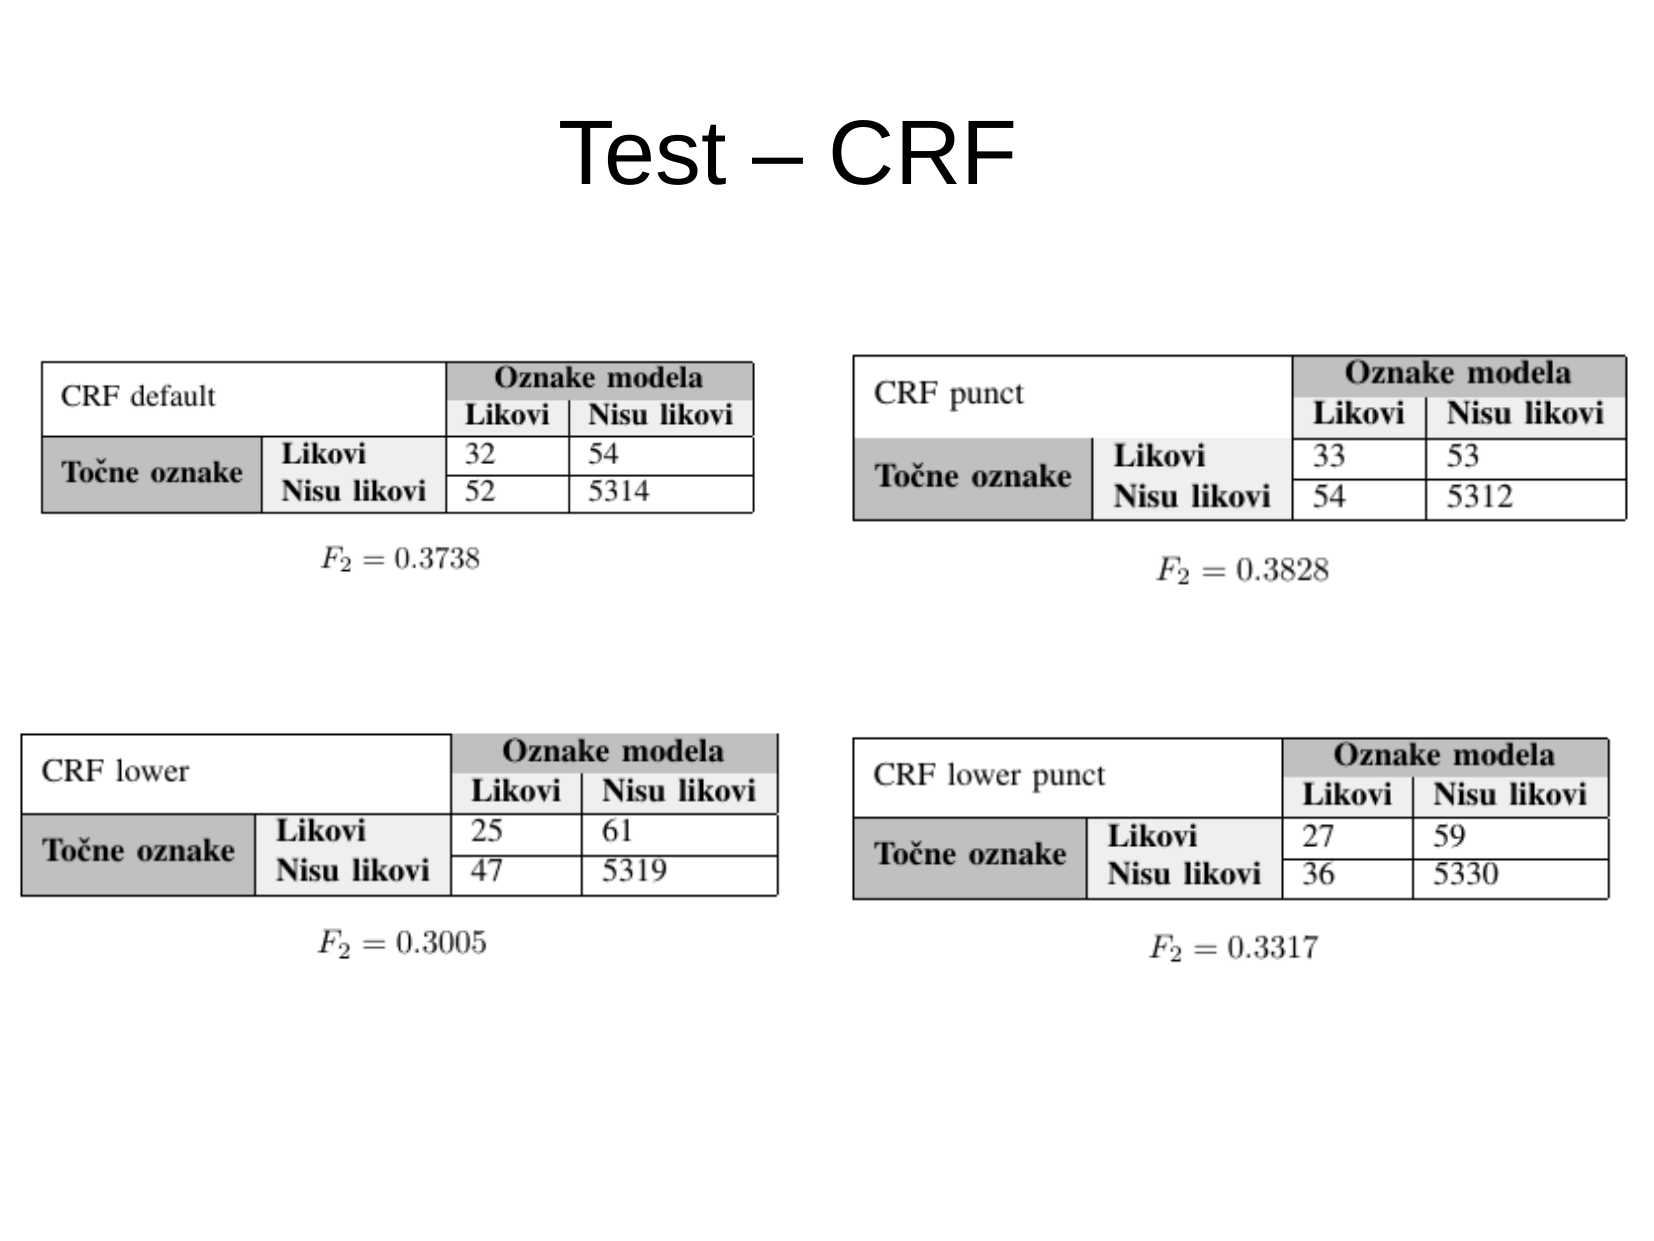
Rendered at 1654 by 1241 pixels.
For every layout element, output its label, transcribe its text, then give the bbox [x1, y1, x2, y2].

picture [15, 718, 809, 979]
picture [21, 356, 809, 586]
picture [845, 339, 1636, 605]
title Test – CRF [82, 49, 1571, 257]
picture [845, 718, 1636, 978]
